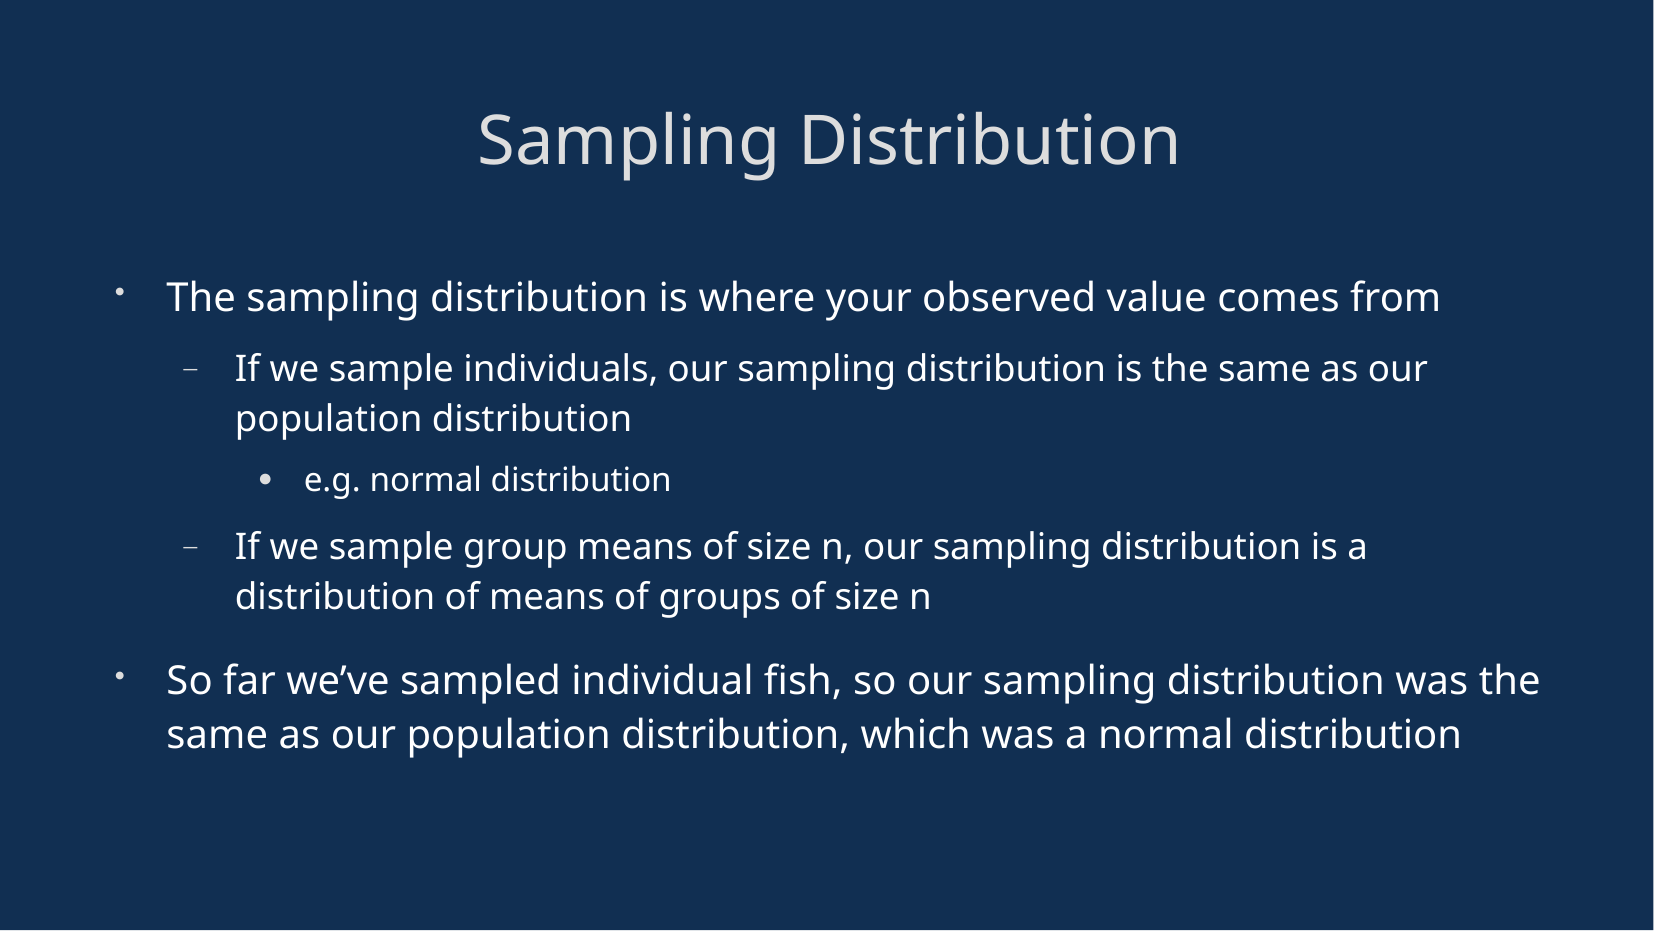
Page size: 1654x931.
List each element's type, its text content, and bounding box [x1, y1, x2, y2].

title Sampling Distribution [97, 56, 1563, 220]
list The sampling distribution is where your observed value comes from If we sample individuals, our sampling distribution is the same as our population distribution e.g. normal distribution If we sample group means of size n, our sampling distribution is a distribution of means of groups of size n So far we’ve sampled individual fish, so our sampling distribution was the same as our population distribution, which was a normal distribution [97, 268, 1563, 806]
